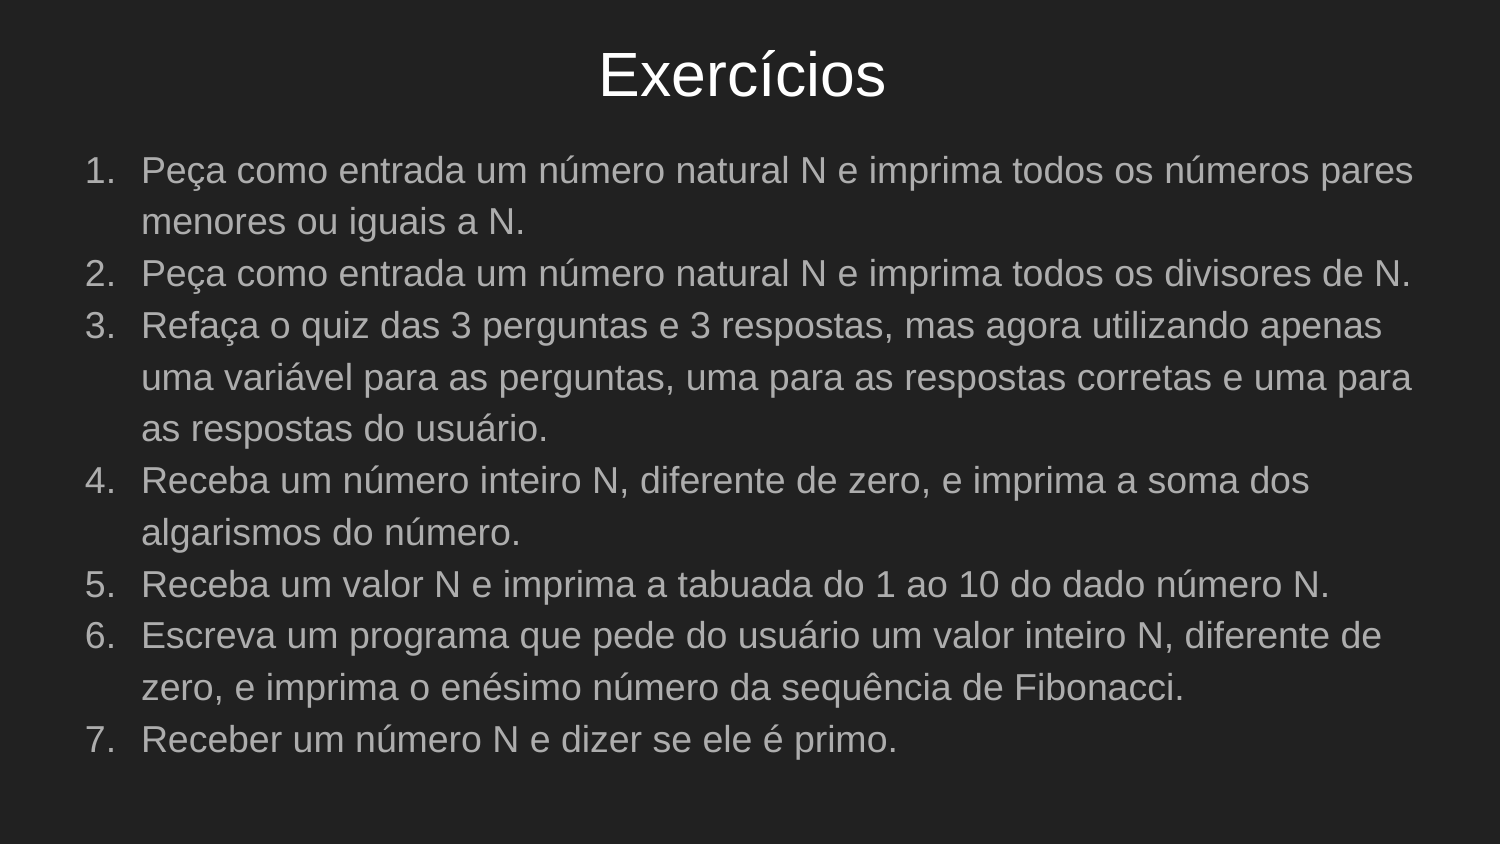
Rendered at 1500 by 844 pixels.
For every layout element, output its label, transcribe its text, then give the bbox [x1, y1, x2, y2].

list Peça como entrada um número natural N e imprima todos os números pares menores ou iguais a N. Peça como entrada um número natural N e imprima todos os divisores de N. Refaça o quiz das 3 perguntas e 3 respostas, mas agora utilizando apenas uma variável para as perguntas, uma para as respostas corretas e uma para as respostas do usuário. Receba um número inteiro N, diferente de zero, e imprima a soma dos algarismos do número. Receba um valor N e imprima a tabuada do 1 ao 10 do dado número N. Escreva um programa que pede do usuário um valor inteiro N, diferente de zero, e imprima o enésimo número da sequência de Fibonacci. Receber um número N e dizer se ele é primo. [51, 123, 1436, 805]
title Exercícios [512, 0, 974, 123]
